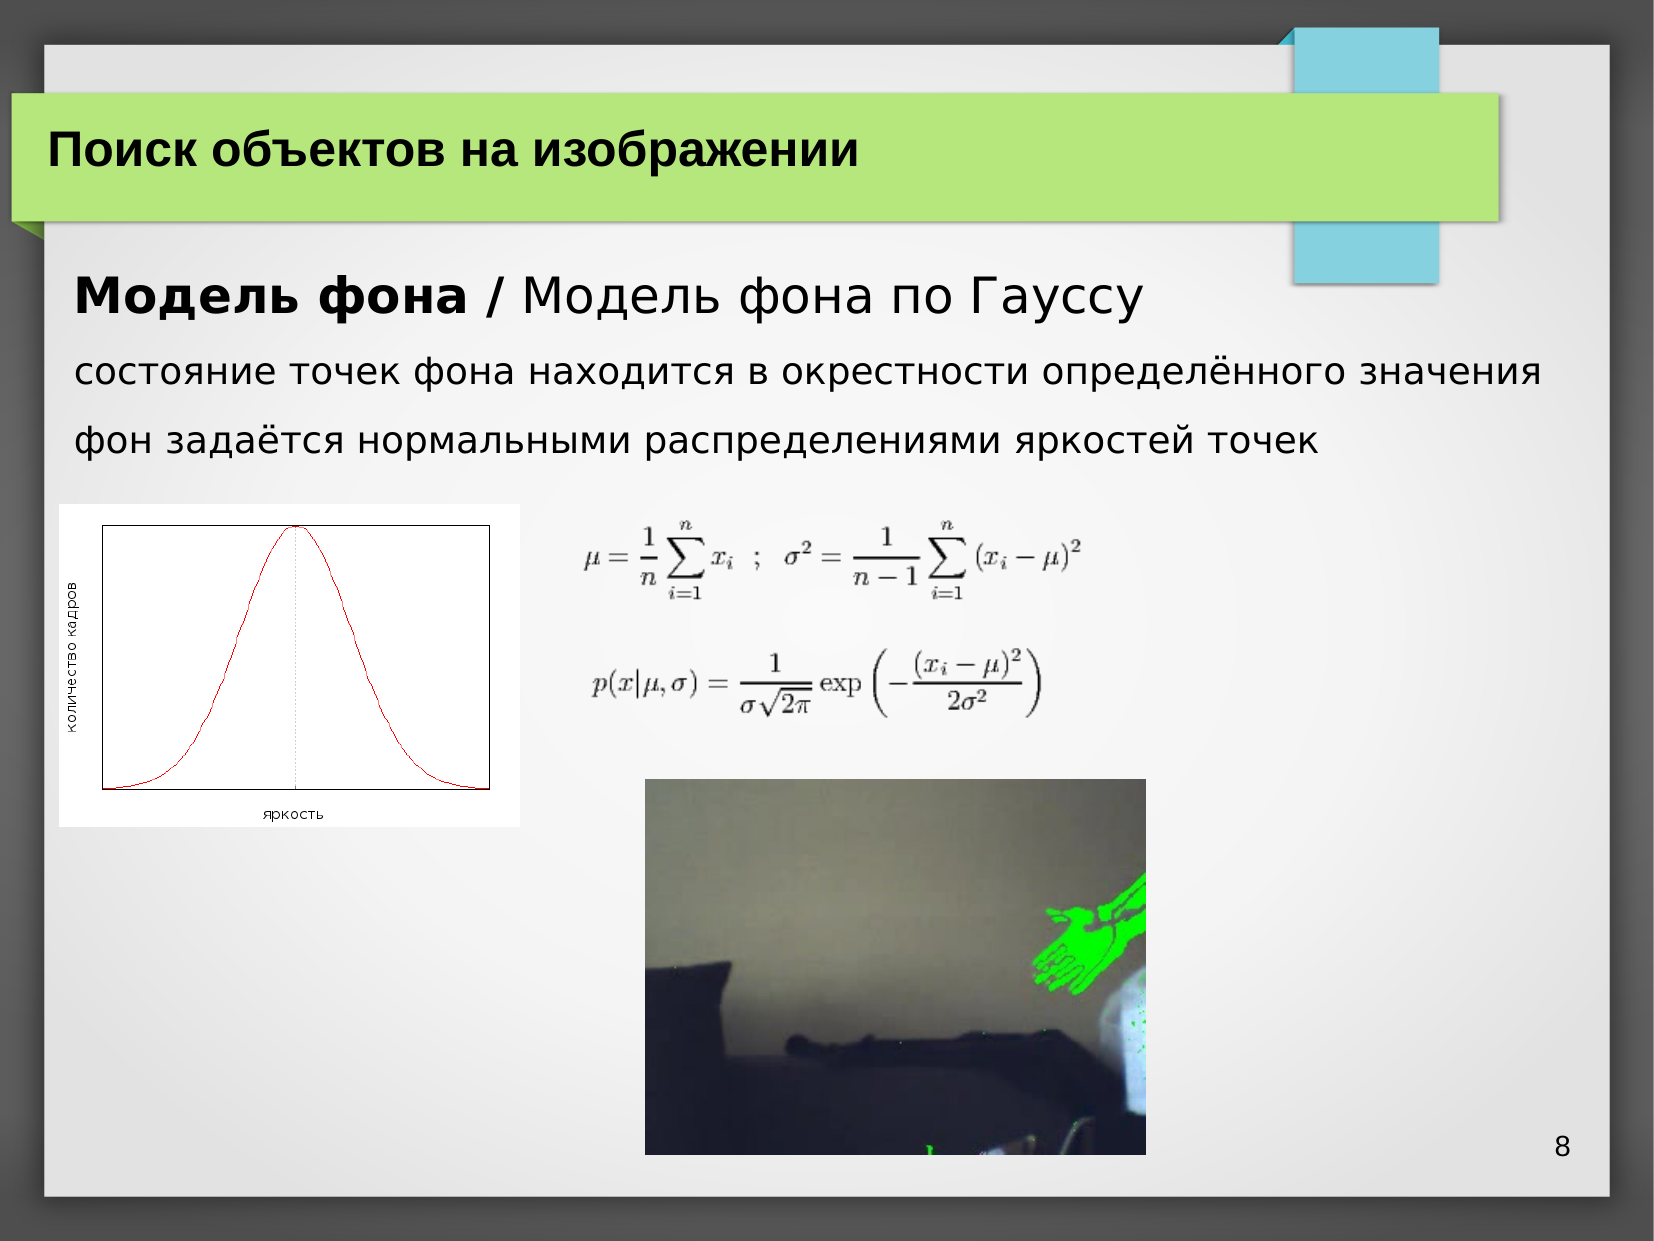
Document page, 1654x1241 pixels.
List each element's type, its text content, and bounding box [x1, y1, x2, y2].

text_box Модель фона / Модель фона по Гауссу состояние точек фона находится в окрестности определённого значения фон задаётся нормальными распределениями яркостей точек [59, 259, 1583, 470]
title Поиск объектов на изображении [47, 120, 1004, 177]
picture [0, 0, 1654, 1241]
